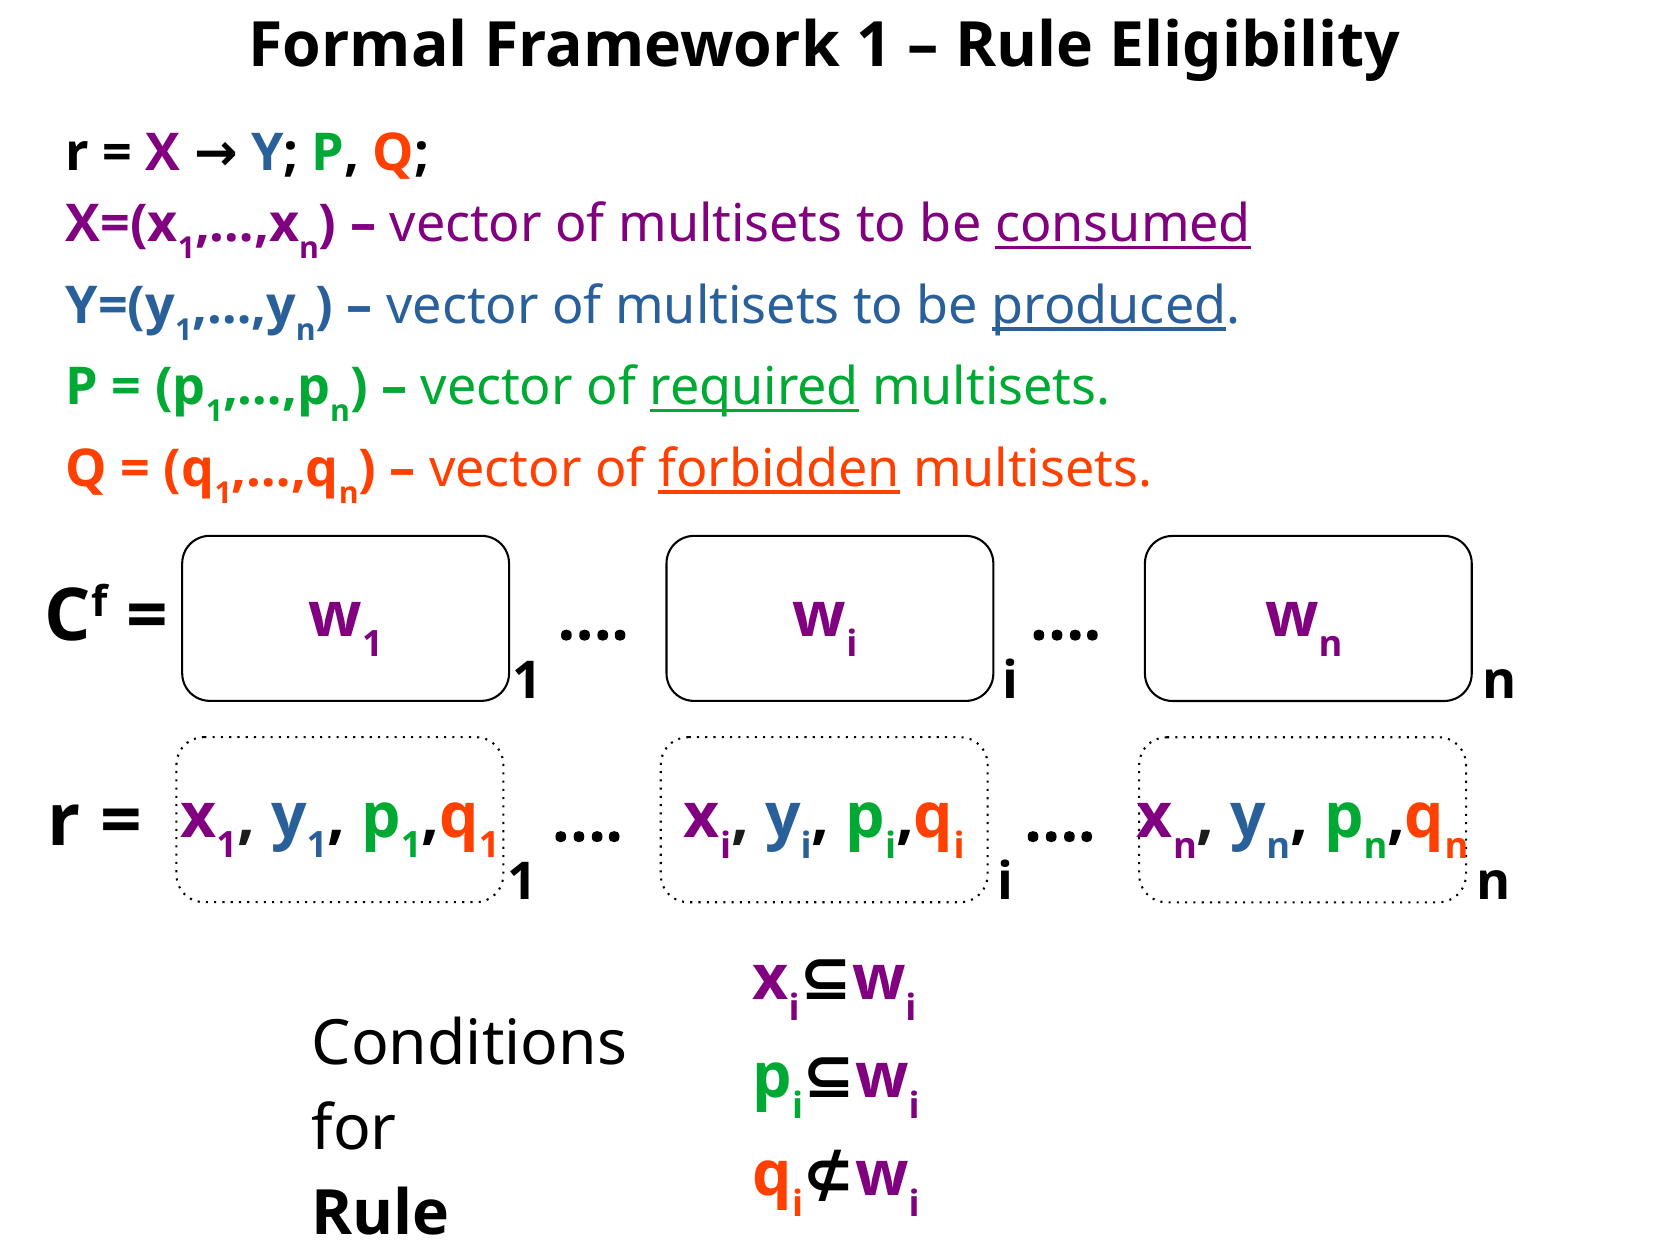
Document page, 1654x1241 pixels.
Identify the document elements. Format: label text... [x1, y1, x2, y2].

text_box 1 [497, 635, 539, 719]
text_box r = [33, 759, 189, 871]
text_box wi [666, 535, 994, 701]
text_box n [1462, 836, 1503, 921]
text_box xi, yi, pi,qi [660, 737, 988, 903]
text_box w1 [182, 535, 510, 701]
text_box i [982, 836, 1024, 921]
text_box i [988, 635, 1029, 719]
text_box …. [536, 766, 638, 867]
text_box …. [1014, 565, 1116, 665]
text_box xn, yn, pn,qn [1139, 737, 1467, 903]
text_box wn [1144, 535, 1472, 701]
text_box r = X → Y; P, Q; X=(x1,…,xn) – vector of multisets to be consumed Y=(y1,…,yn) – vector of multisets to be produced. P = (p1,…,pn) – vector of required multisets. Q = (q1,…,qn) – vector of forbidden multisets. [50, 108, 1581, 511]
text_box n [1467, 635, 1509, 719]
text_box Conditions for Rule Eligibility: [296, 990, 724, 1193]
text_box 1 [492, 836, 533, 921]
text_box xi⊆wi pi⊆wi qi⊄wi [737, 925, 963, 1241]
text_box Cf = [30, 555, 196, 667]
title Formal Framework 1 – Rule Eligibility [0, 1, 1651, 84]
text_box x1, y1, p1,q1 [176, 737, 504, 903]
text_box …. [542, 565, 644, 665]
text_box …. [1009, 766, 1110, 867]
